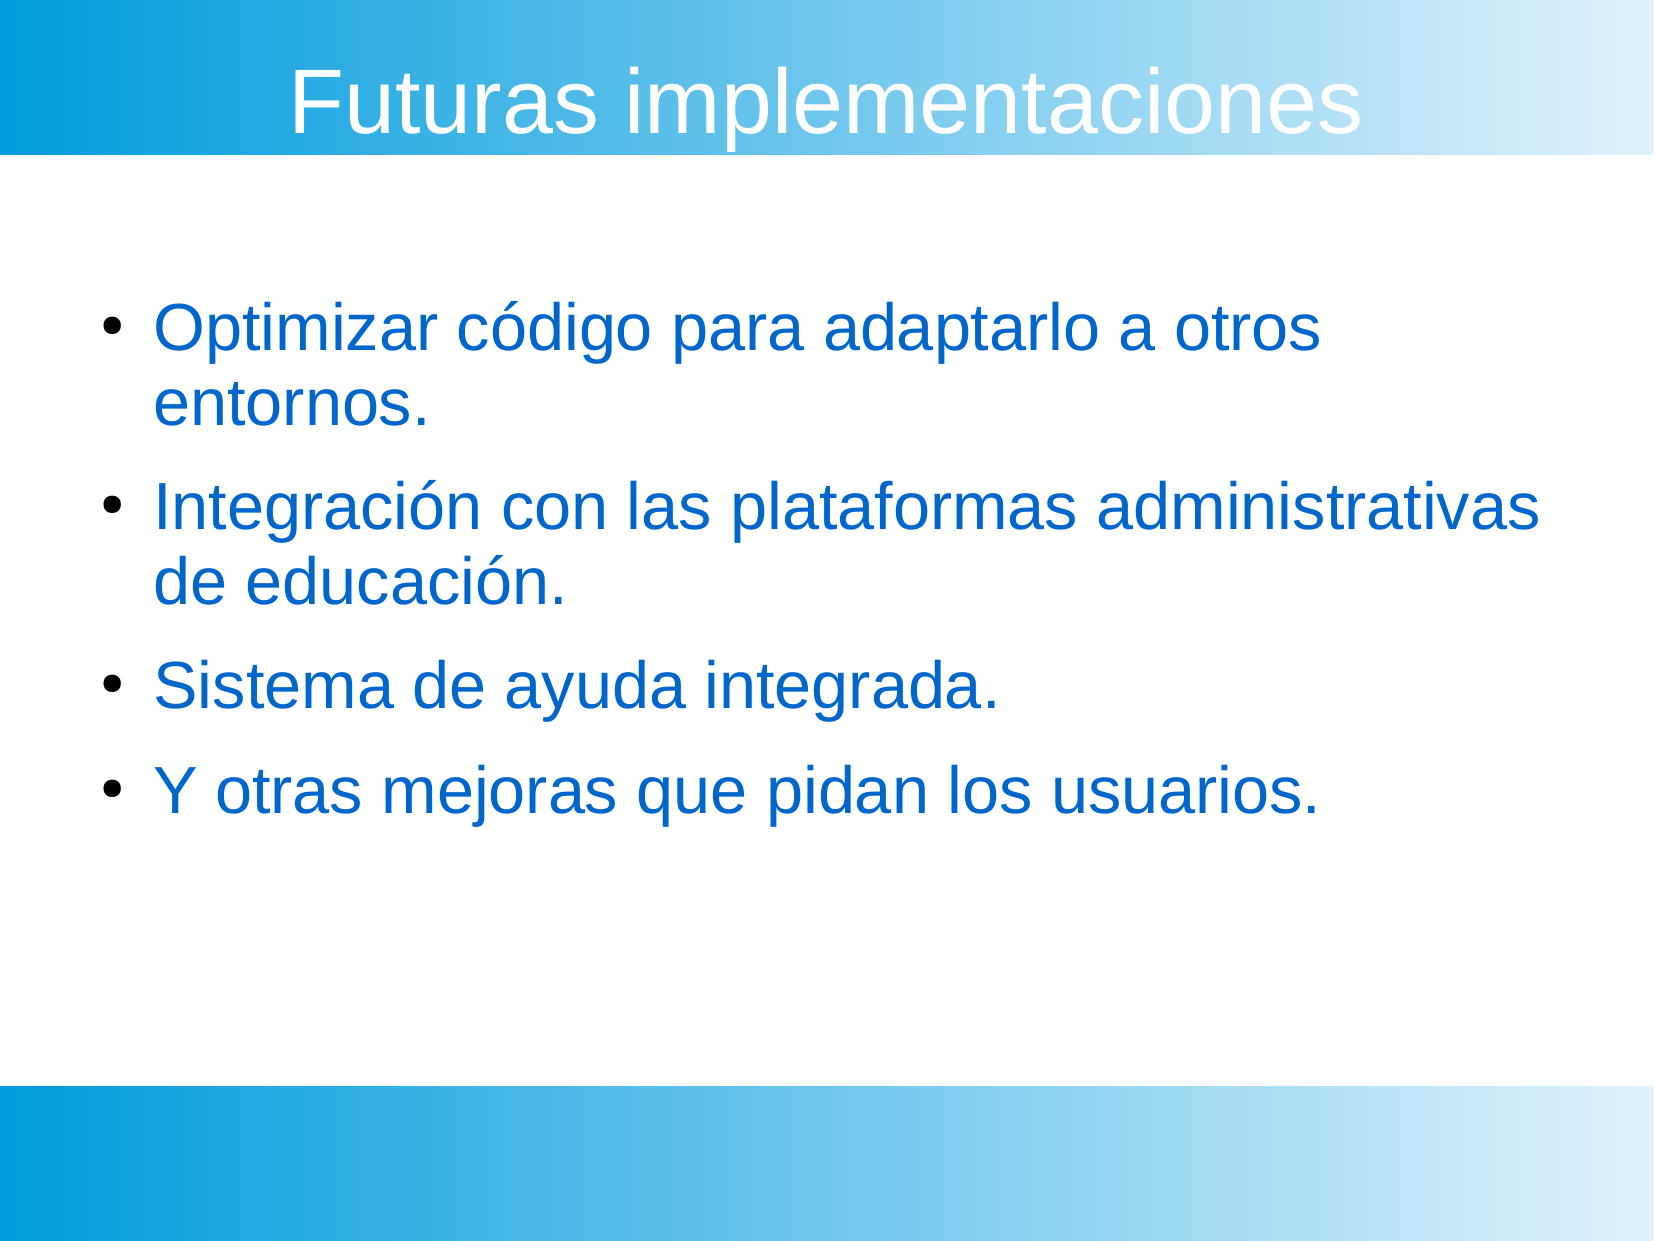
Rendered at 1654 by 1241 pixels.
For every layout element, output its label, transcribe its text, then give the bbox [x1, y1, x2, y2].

title Futuras implementaciones [82, 49, 1571, 155]
list Optimizar código para adaptarlo a otros entornos. Integración con las plataformas administrativas de educación. Sistema de ayuda integrada. Y otras mejoras que pidan los usuarios. [82, 290, 1571, 1010]
